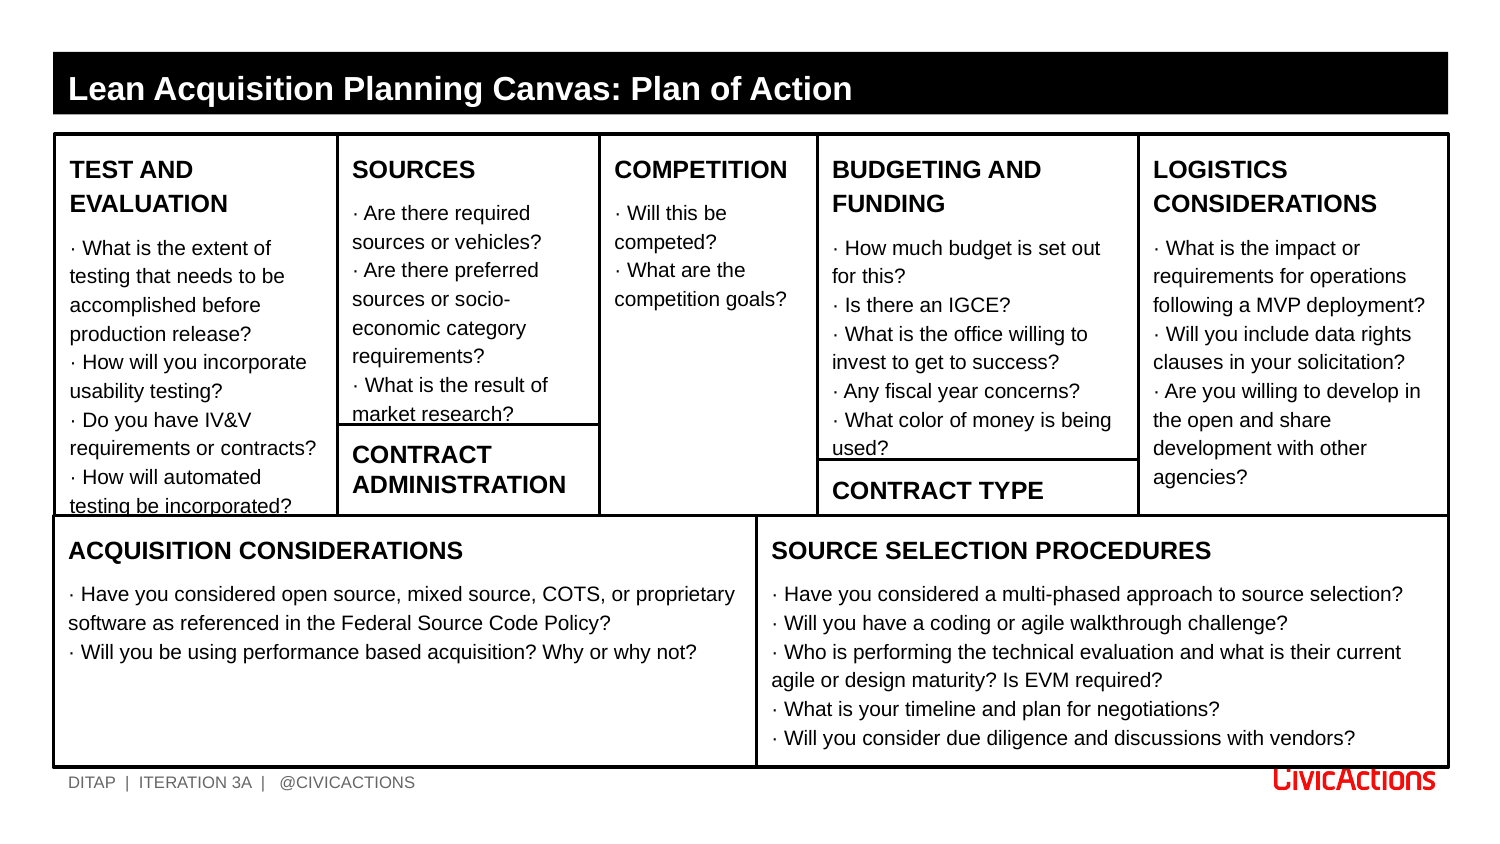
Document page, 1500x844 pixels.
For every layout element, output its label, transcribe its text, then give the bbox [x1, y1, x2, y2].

text_box COMPETITION · Will this be competed? · What are the competition goals? [599, 133, 817, 515]
text_box CONTRACT TYPE [817, 459, 1139, 516]
text_box SOURCES · Are there required sources or vehicles? · Are there preferred sources or socio-economic category requirements? · What is the result of market research? [337, 133, 599, 424]
text_box CONTRACT ADMINISTRATION [337, 424, 600, 516]
text_box BUDGETING AND FUNDING · How much budget is set out for this? · Is there an IGCE? · What is the office willing to invest to get to success? · Any fiscal year concerns? · What color of money is being used? [817, 133, 1138, 459]
text_box SOURCE SELECTION PROCEDURES · Have you considered a multi-phased approach to source selection? · Will you have a coding or agile walkthrough challenge? · Who is performing the technical evaluation and what is their current agile or design maturity? Is EVM required? · What is your timeline and plan for negotiations? · Will you consider due diligence and discussions with vendors? [756, 515, 1449, 768]
picture [1271, 768, 1438, 795]
title Lean Acquisition Planning Canvas: Plan of Action [53, 51, 1449, 115]
text_box ACQUISITION CONSIDERATIONS · Have you considered open source, mixed source, COTS, or proprietary software as referenced in the Federal Source Code Policy? · Will you be using performance based acquisition? Why or why not? [53, 515, 756, 768]
text_box TEST AND EVALUATION · What is the extent of testing that needs to be accomplished before production release? · How will you incorporate usability testing? · Do you have IV&V requirements or contracts? · How will automated testing be incorporated? [54, 133, 337, 515]
text_box LOGISTICS CONSIDERATIONS · What is the impact or requirements for operations following a MVP deployment? · Will you include data rights clauses in your solicitation? · Are you willing to develop in the open and share development with other agencies? [1138, 133, 1449, 515]
